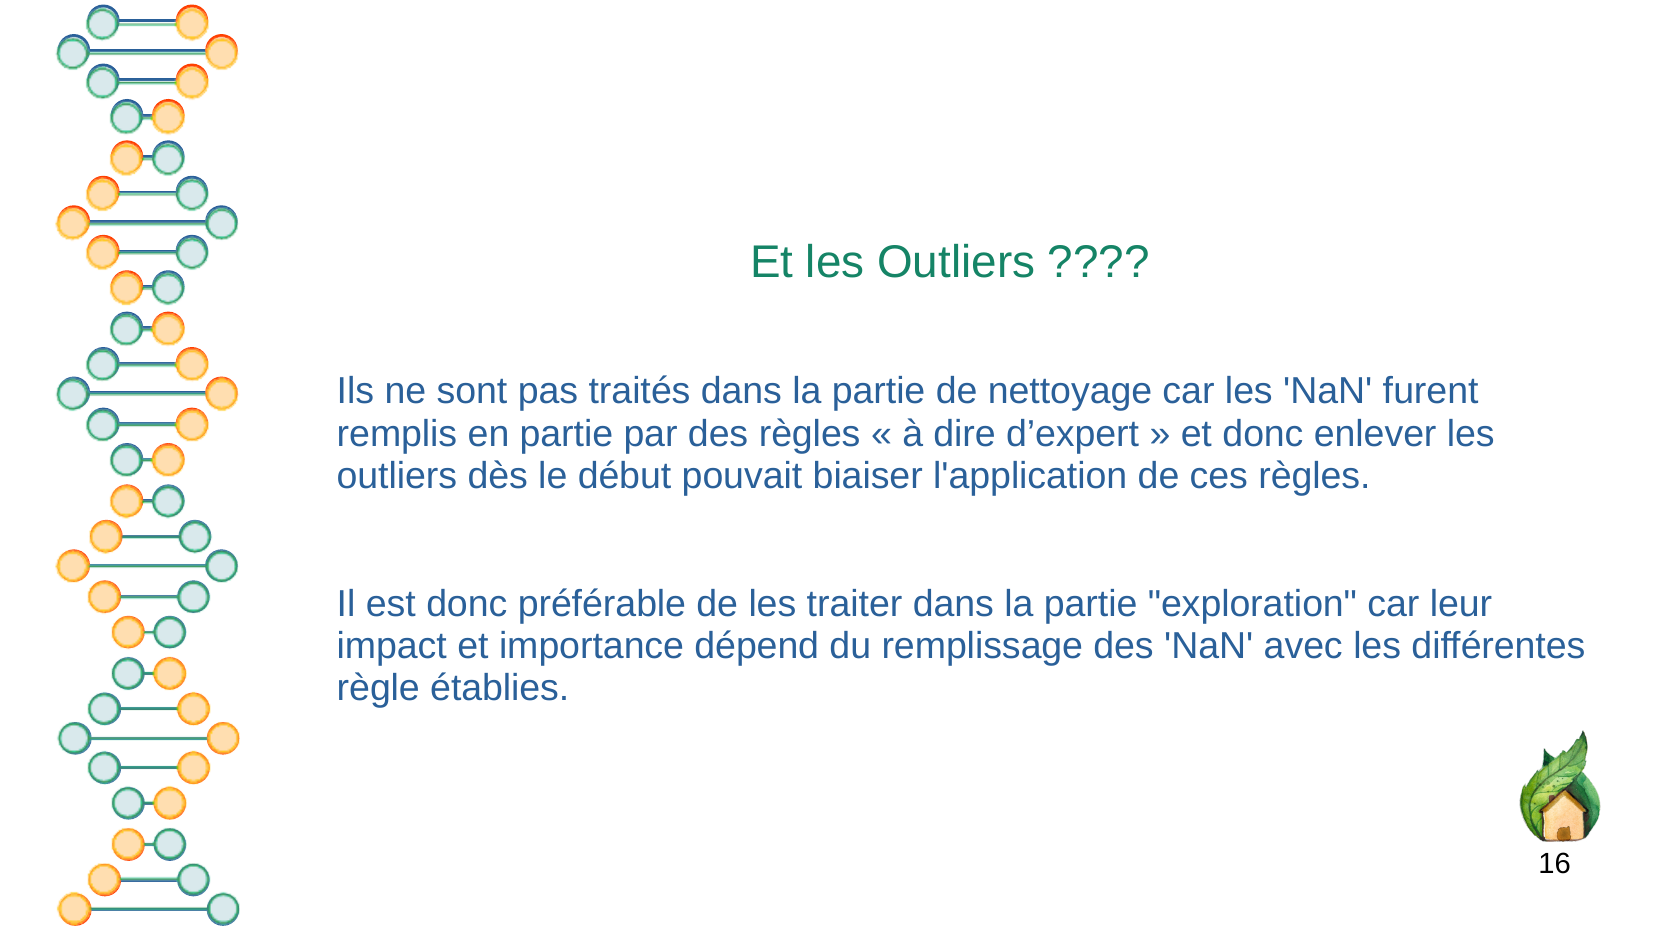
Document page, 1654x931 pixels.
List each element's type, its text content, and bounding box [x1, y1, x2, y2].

picture [1500, 726, 1619, 845]
list Et les Outliers ???? [679, 236, 1152, 296]
list Ils ne sont pas traités dans la partie de nettoyage car les 'NaN' furent remplis en partie par des règles « à dire d’expert » et donc enlever les outliers dès le début pouvait biaiser l'application de ces règles. Il est donc préférable de les traiter dans la partie "exploration" car leur impact et importance dépend du remplissage des 'NaN' avec les différentes règle établies. [351, 370, 1595, 751]
picture [0, 0, 351, 931]
